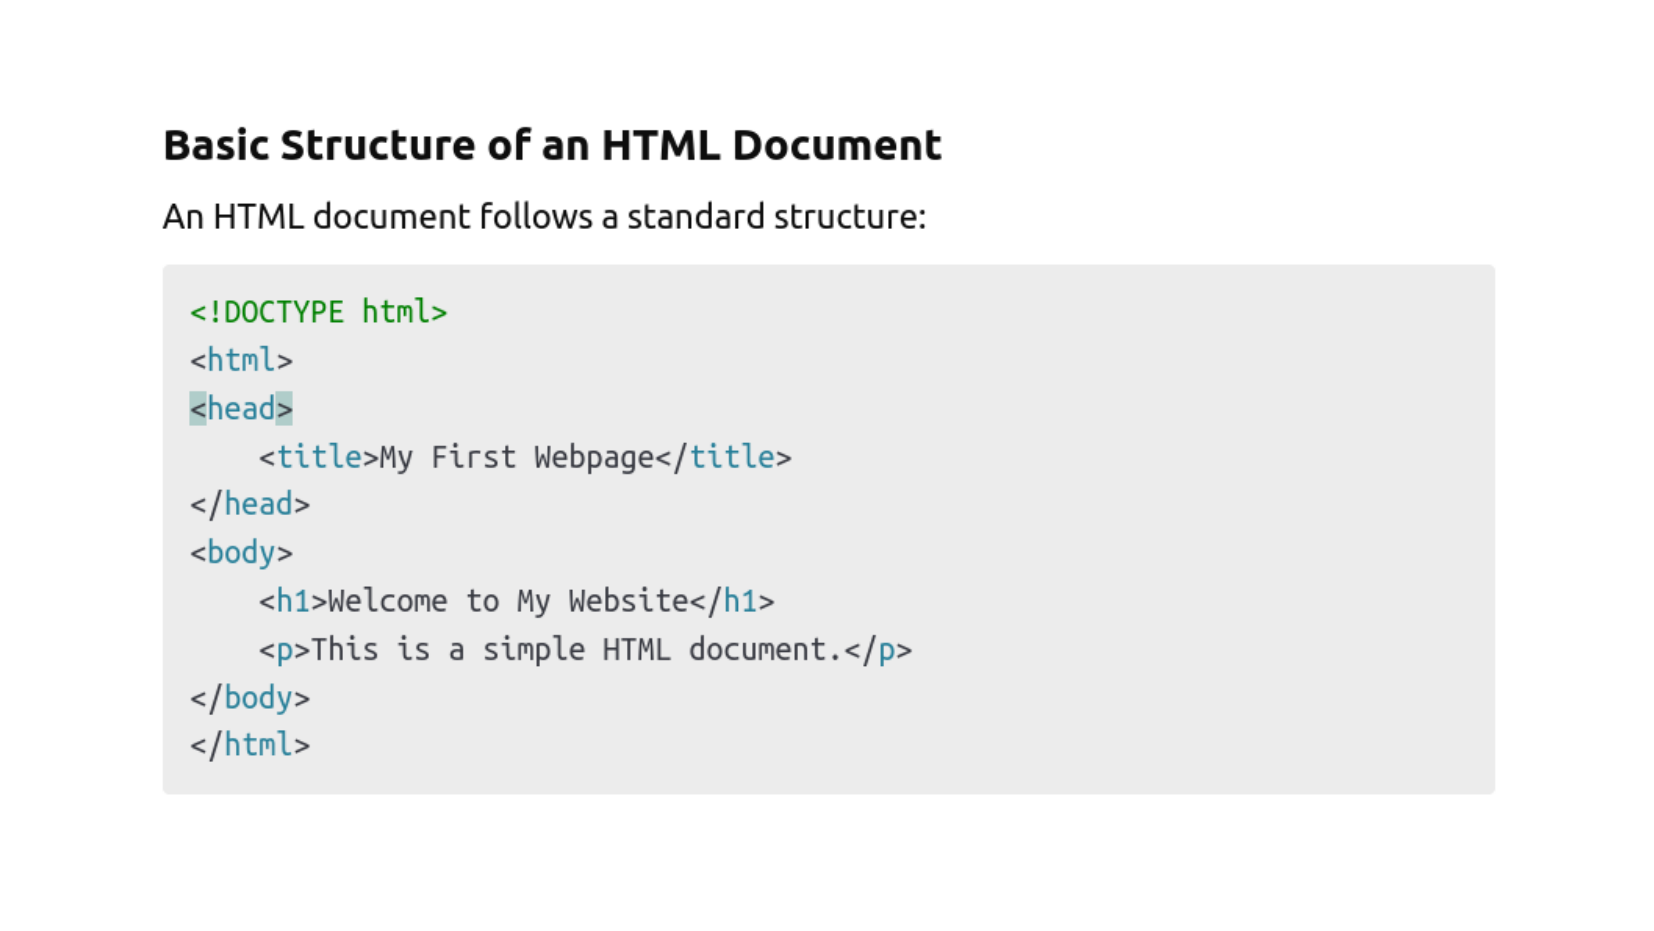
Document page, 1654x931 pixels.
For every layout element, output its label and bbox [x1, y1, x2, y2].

picture [63, 82, 1594, 827]
